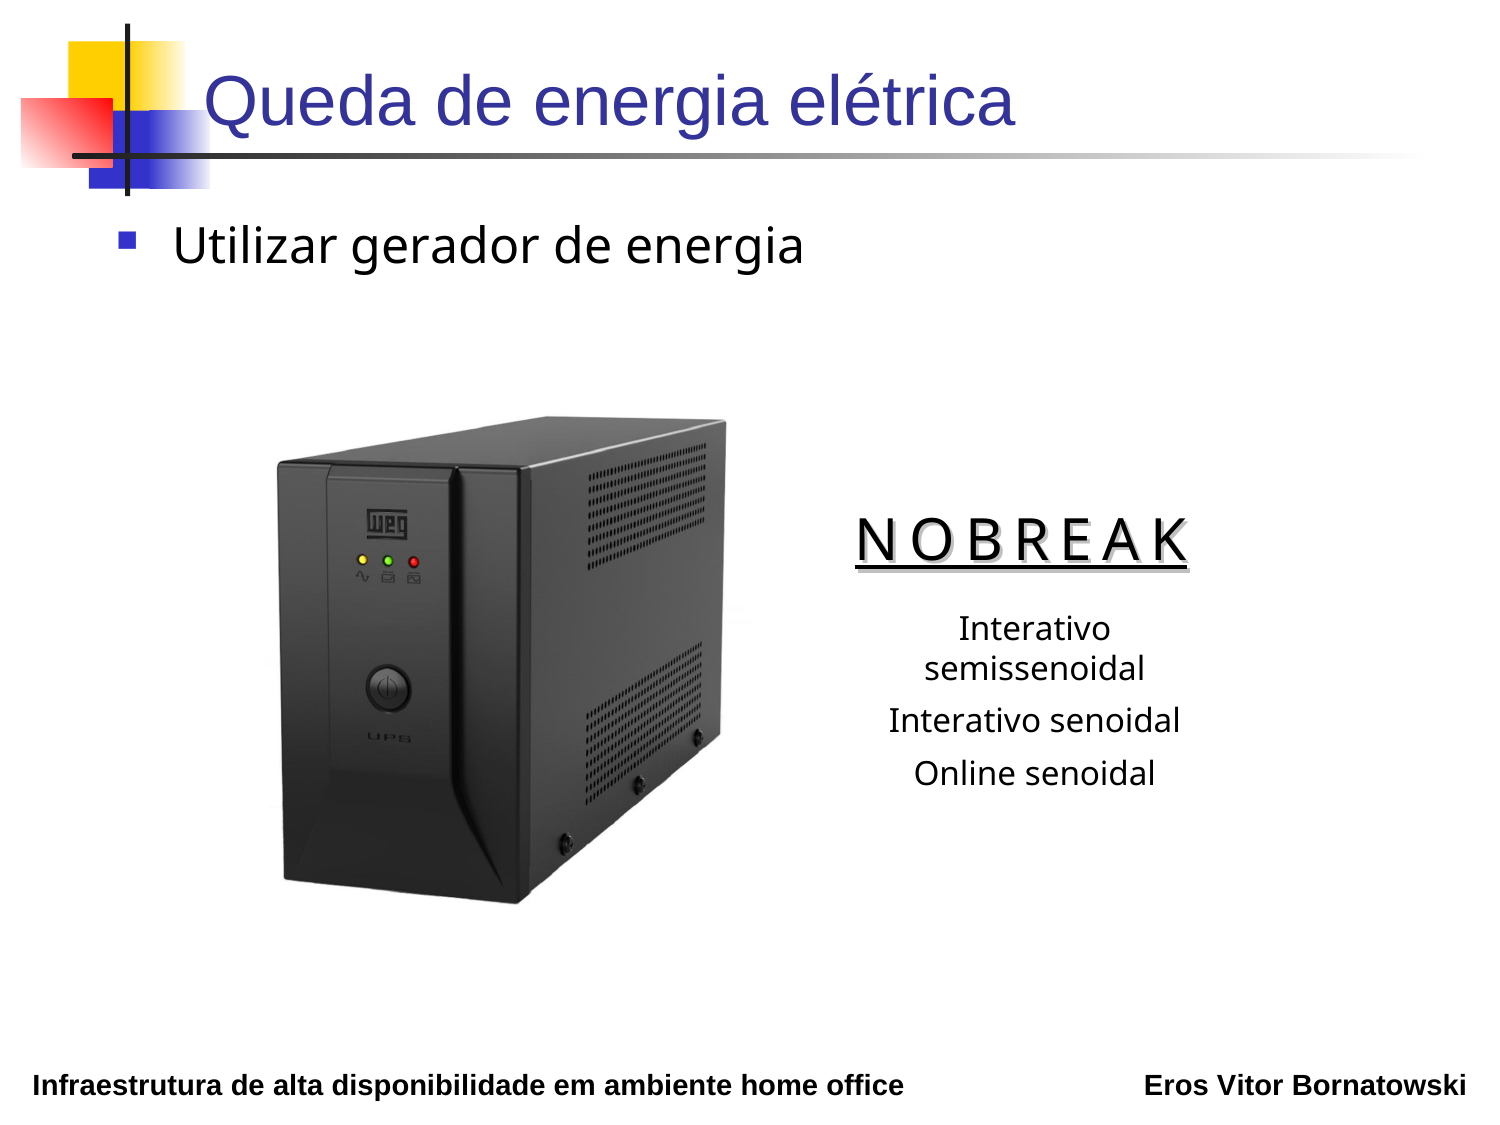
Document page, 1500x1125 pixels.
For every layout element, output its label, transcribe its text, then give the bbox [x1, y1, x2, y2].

title Queda de energia elétrica [188, 46, 1468, 149]
text_box Interativo semissenoidal Interativo senoidal Online senoidal [840, 600, 1231, 781]
picture [240, 404, 751, 916]
list Utilizar gerador de energia [100, 206, 1447, 1024]
text_box NOBREAK [840, 495, 1216, 580]
